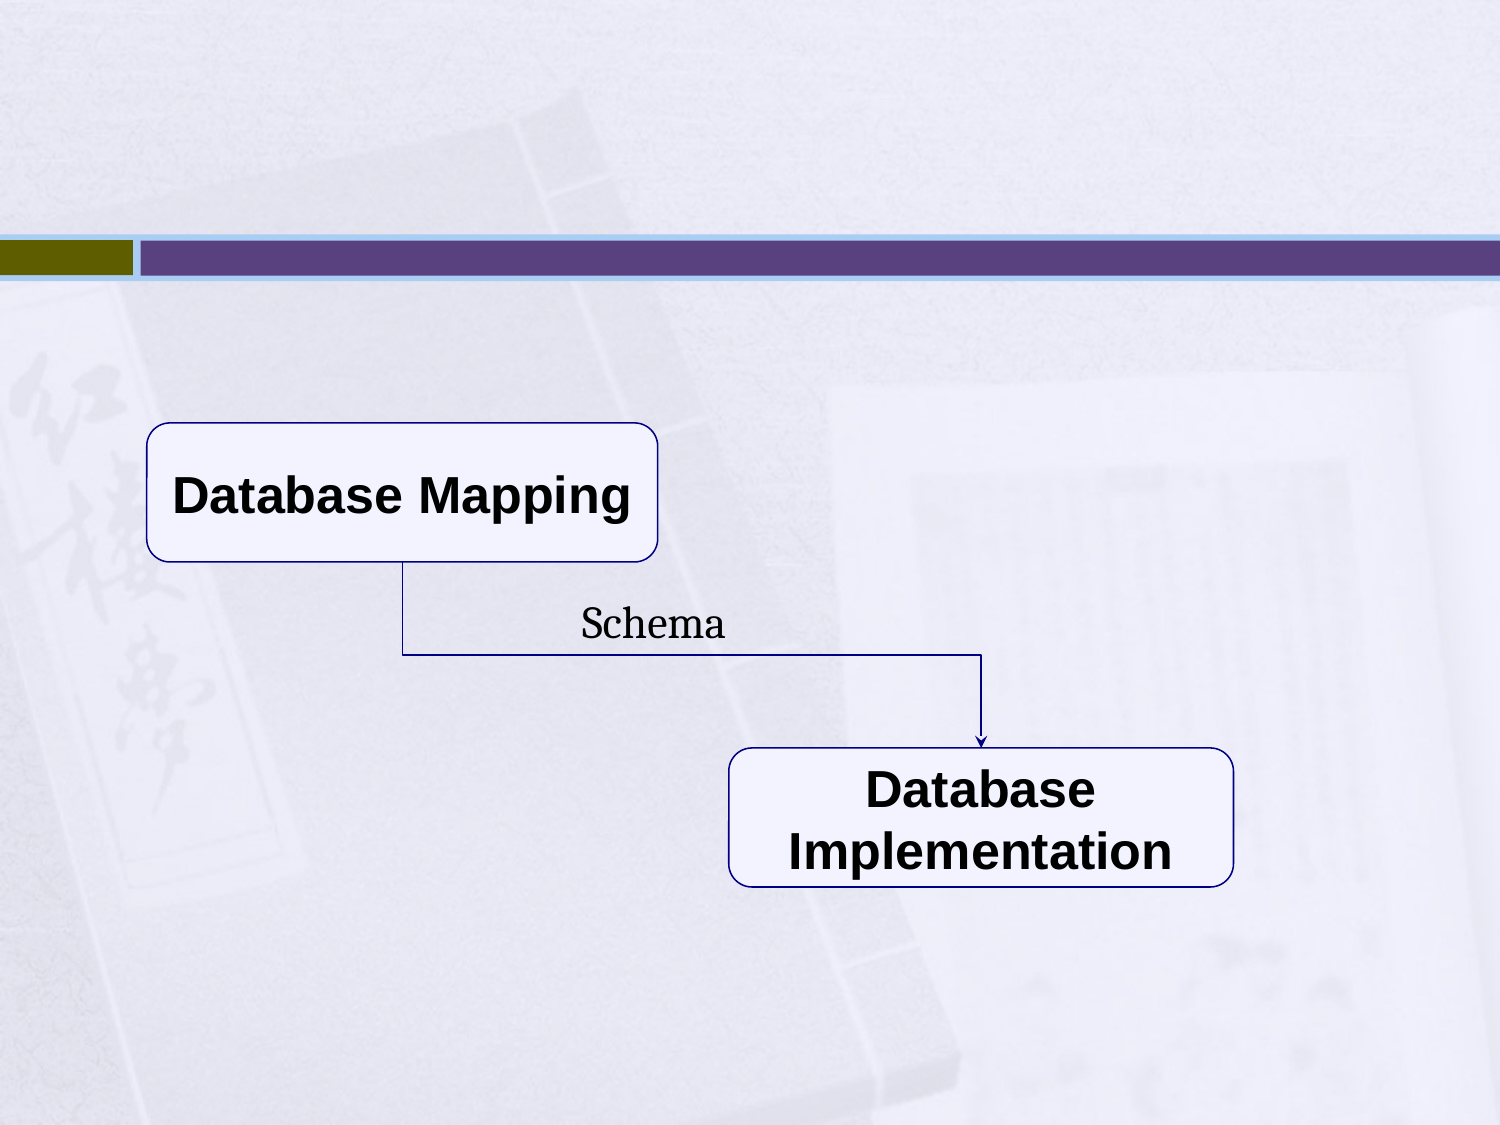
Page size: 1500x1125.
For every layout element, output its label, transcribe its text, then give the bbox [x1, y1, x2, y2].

text_box Schema [567, 577, 1467, 663]
picture [0, 282, 1500, 1125]
picture [0, 0, 1500, 234]
text_box Database Mapping [146, 422, 658, 562]
text_box Database Implementation [728, 747, 1234, 888]
